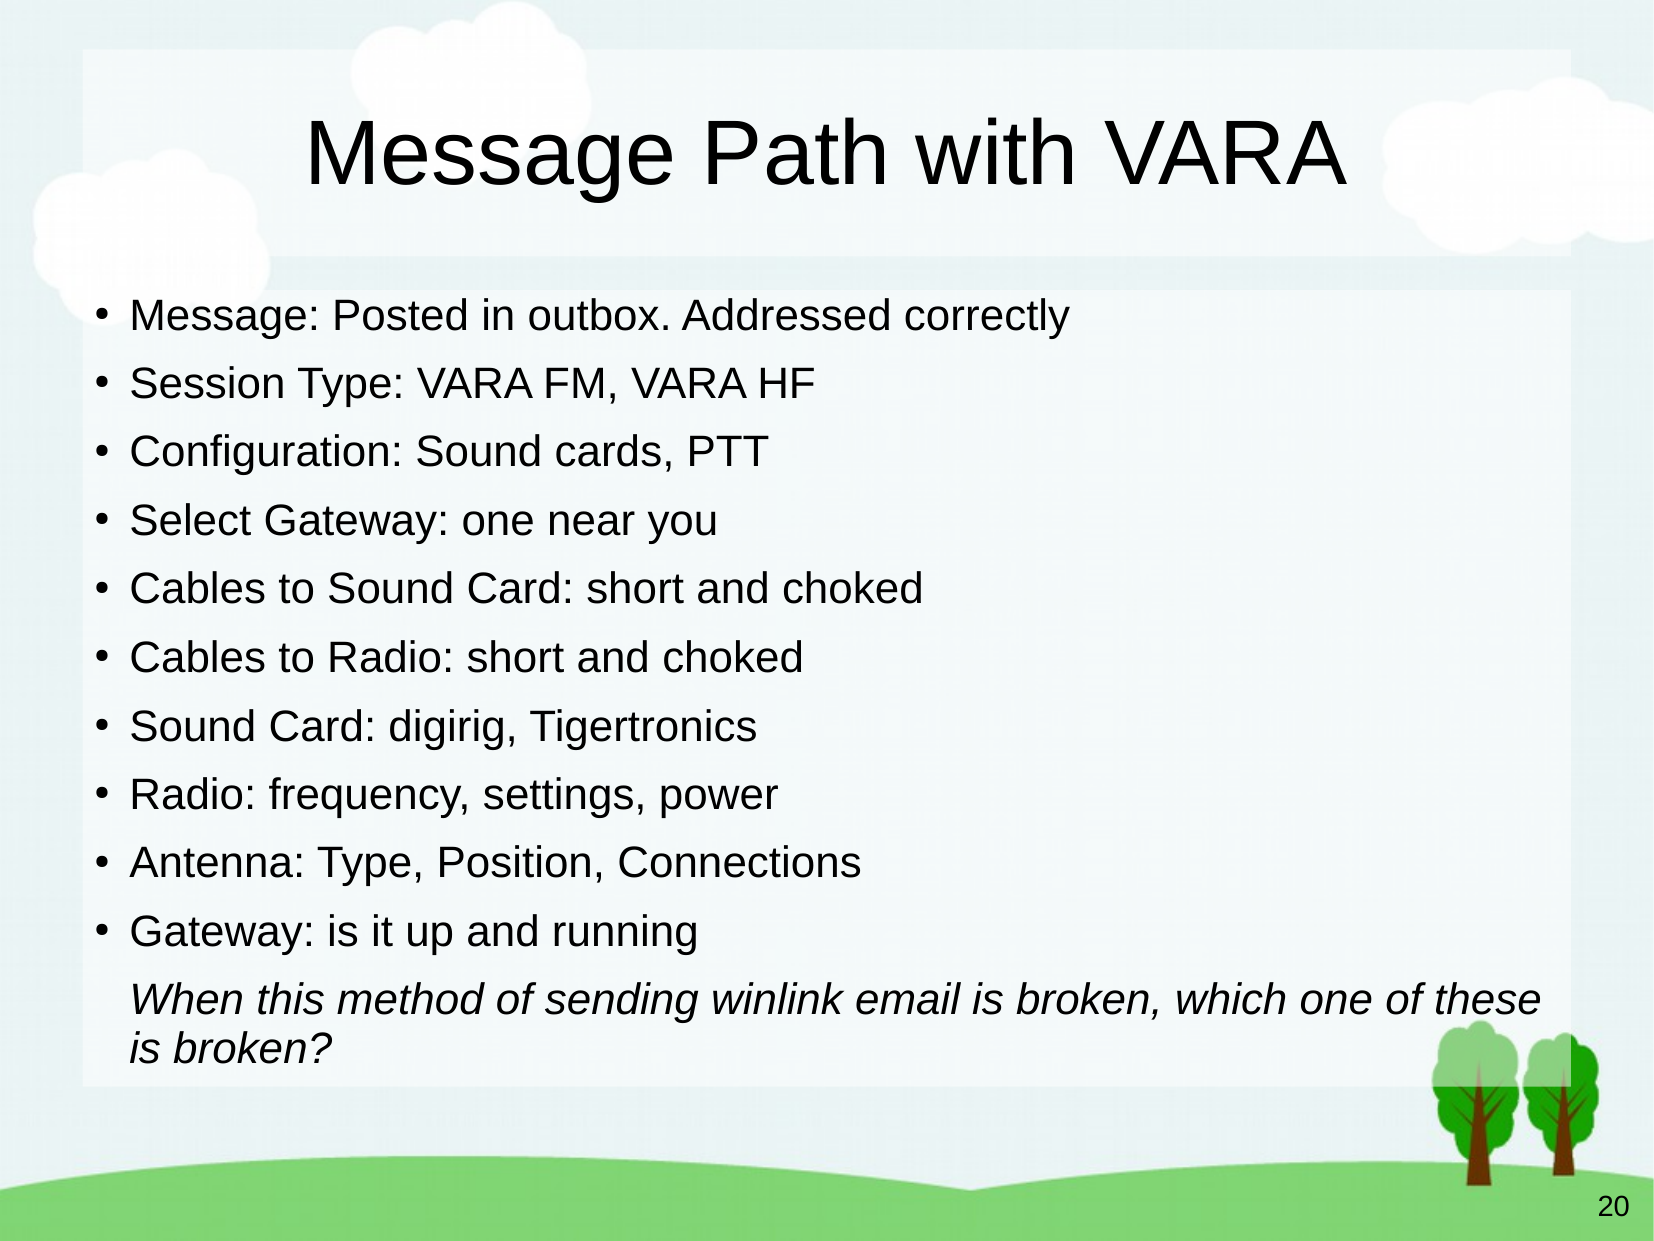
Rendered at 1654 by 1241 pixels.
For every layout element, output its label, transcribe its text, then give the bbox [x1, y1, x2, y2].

list Message: Posted in outbox. Addressed correctly Session Type: VARA FM, VARA HF Configuration: Sound cards, PTT Select Gateway: one near you Cables to Sound Card: short and choked Cables to Radio: short and choked Sound Card: digirig, Tigertronics Radio: frequency, settings, power Antenna: Type, Position, Connections Gateway: is it up and running When this method of sending winlink email is broken, which one of these is broken? [82, 290, 1571, 1087]
title Message Path with VARA [82, 49, 1571, 257]
picture [0, 0, 1654, 1241]
